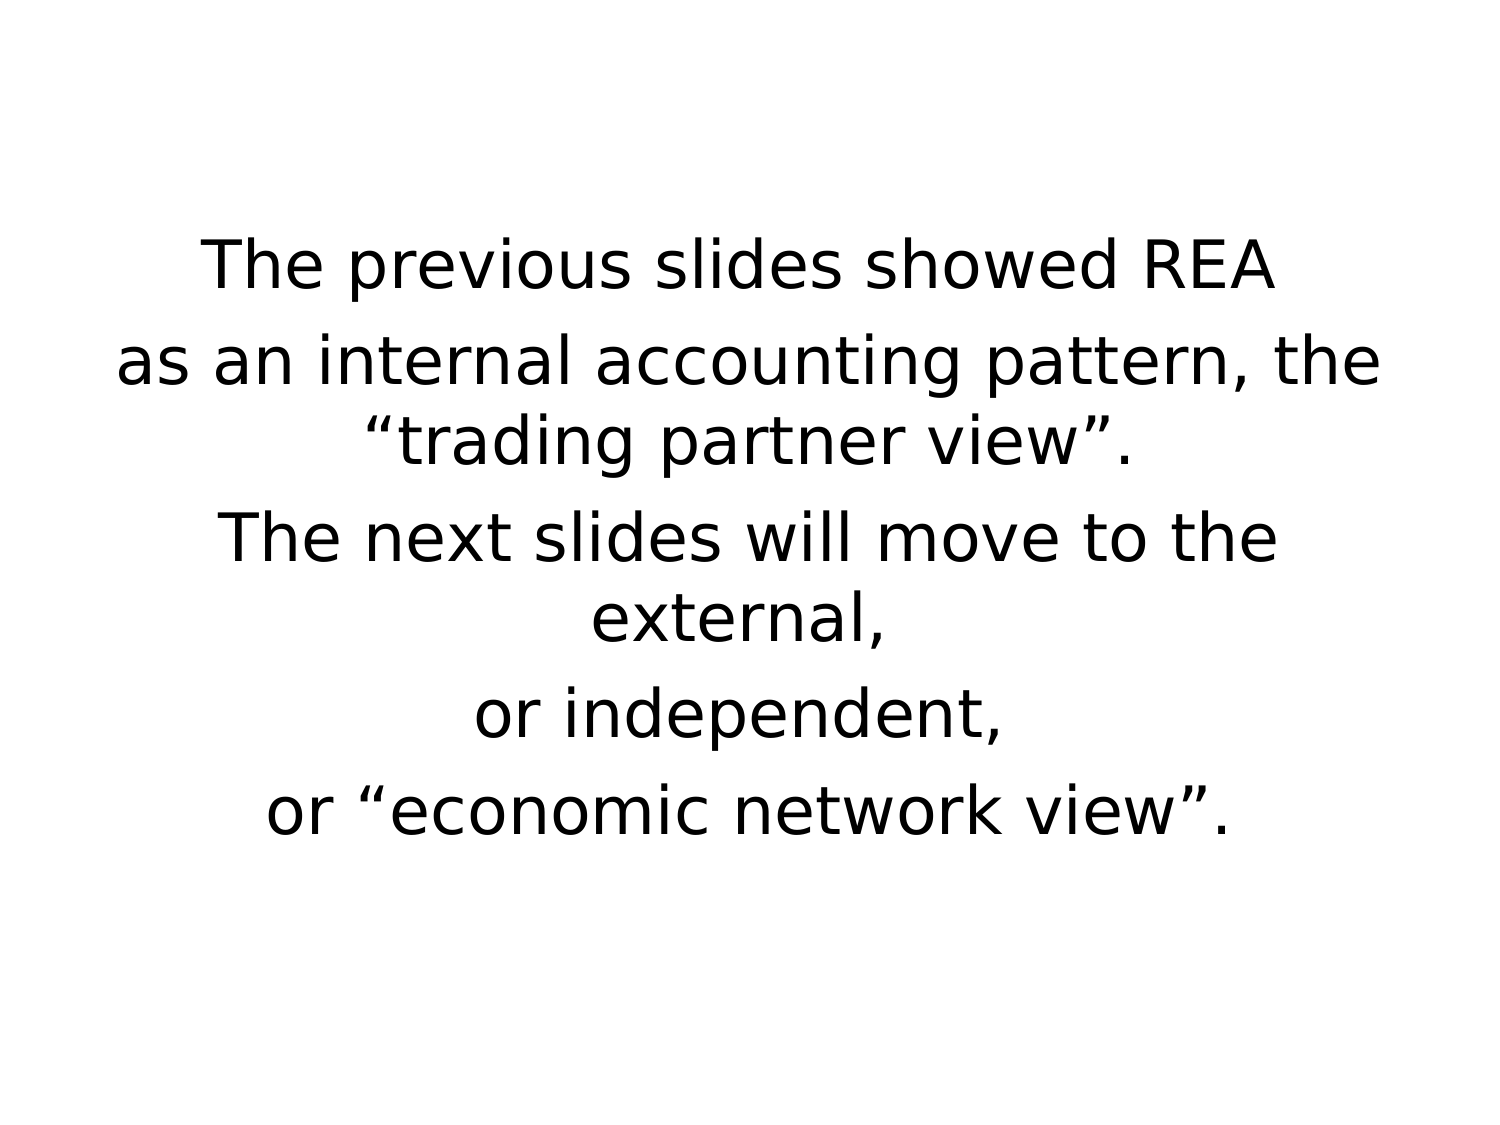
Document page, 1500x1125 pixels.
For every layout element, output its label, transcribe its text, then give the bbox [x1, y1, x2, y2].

subtitle The previous slides showed REA as an internal accounting pattern, the “trading partner view”. The next slides will move to the external, or independent, or “economic network view”. [112, 99, 1388, 970]
